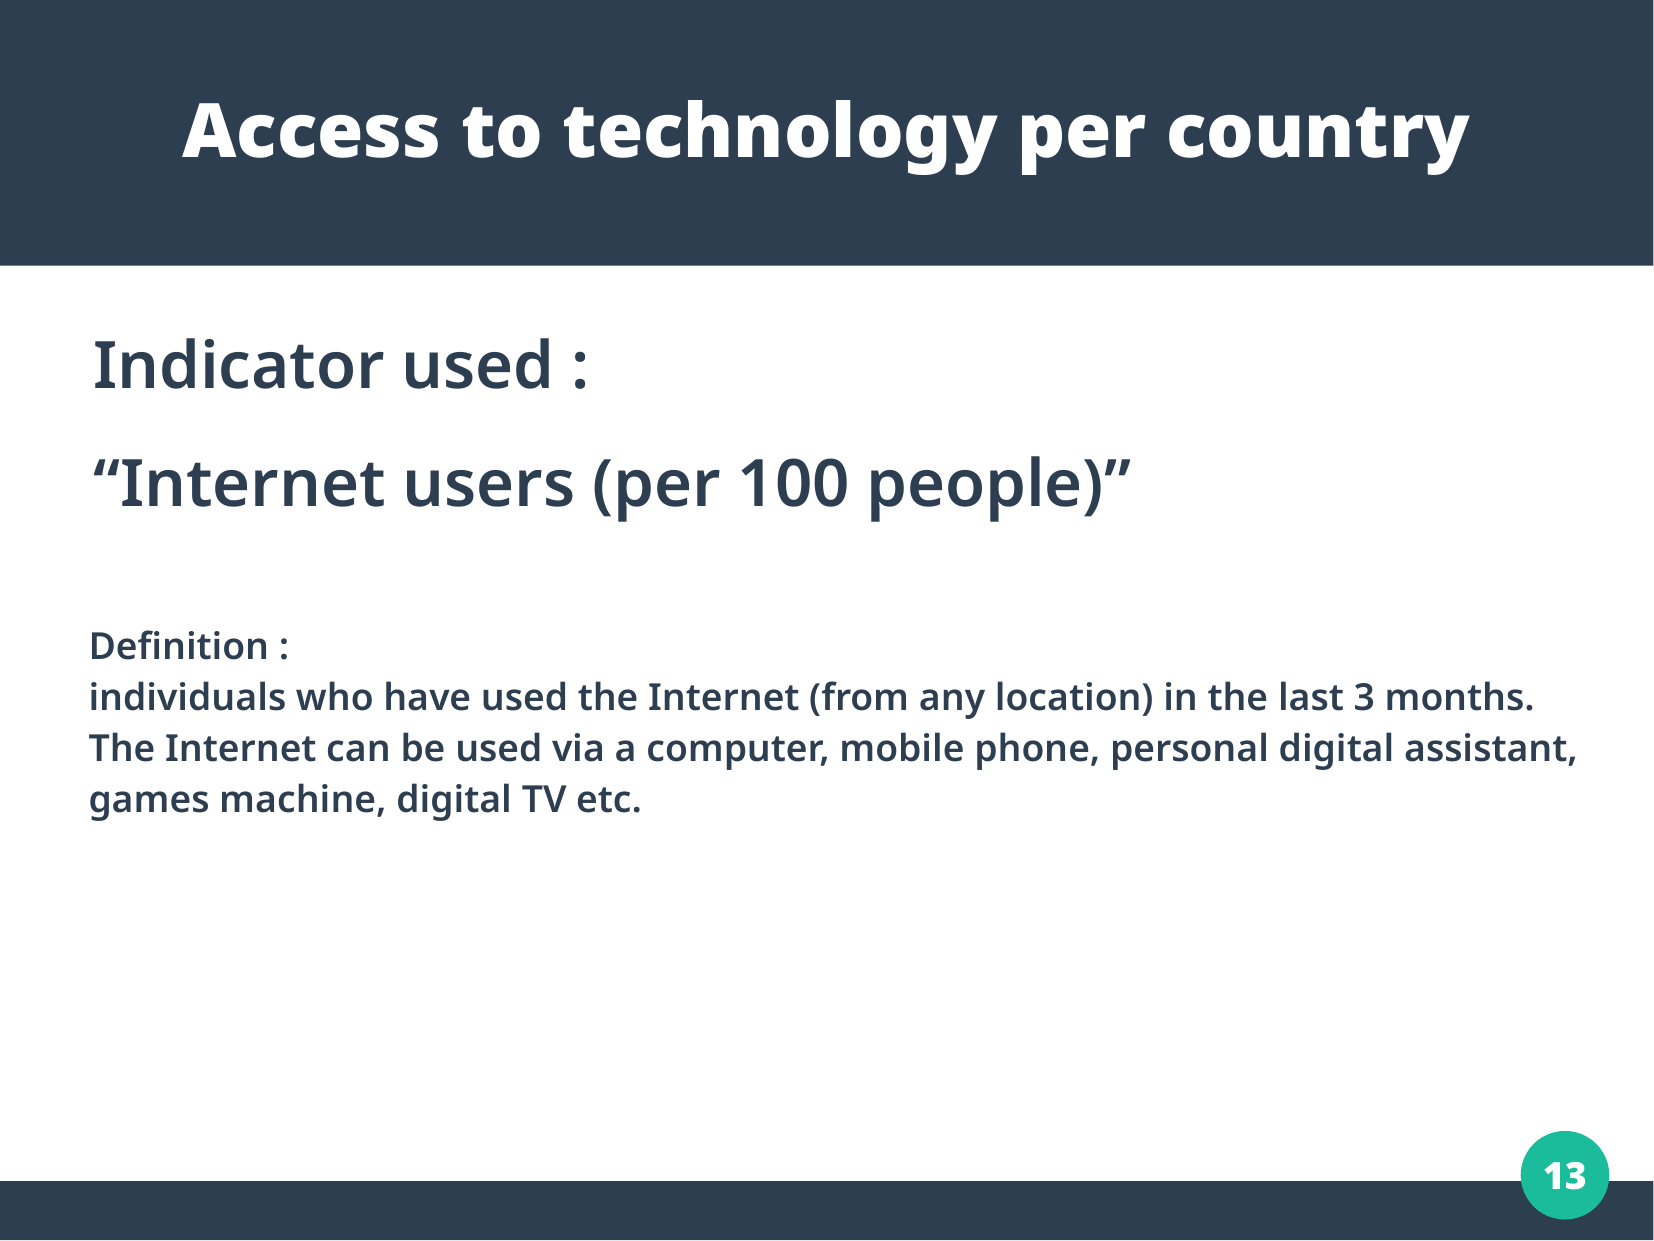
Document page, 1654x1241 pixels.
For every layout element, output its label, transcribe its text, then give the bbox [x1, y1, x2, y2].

list Indicator used : “Internet users (per 100 people)” [23, 318, 1560, 526]
title Access to technology per country [59, 49, 1595, 207]
list Definition : individuals who have used the Internet (from any location) in the last 3 months. The Internet can be used via a computer, mobile phone, personal digital assistant, games machine, digital TV etc. [48, 620, 1585, 827]
